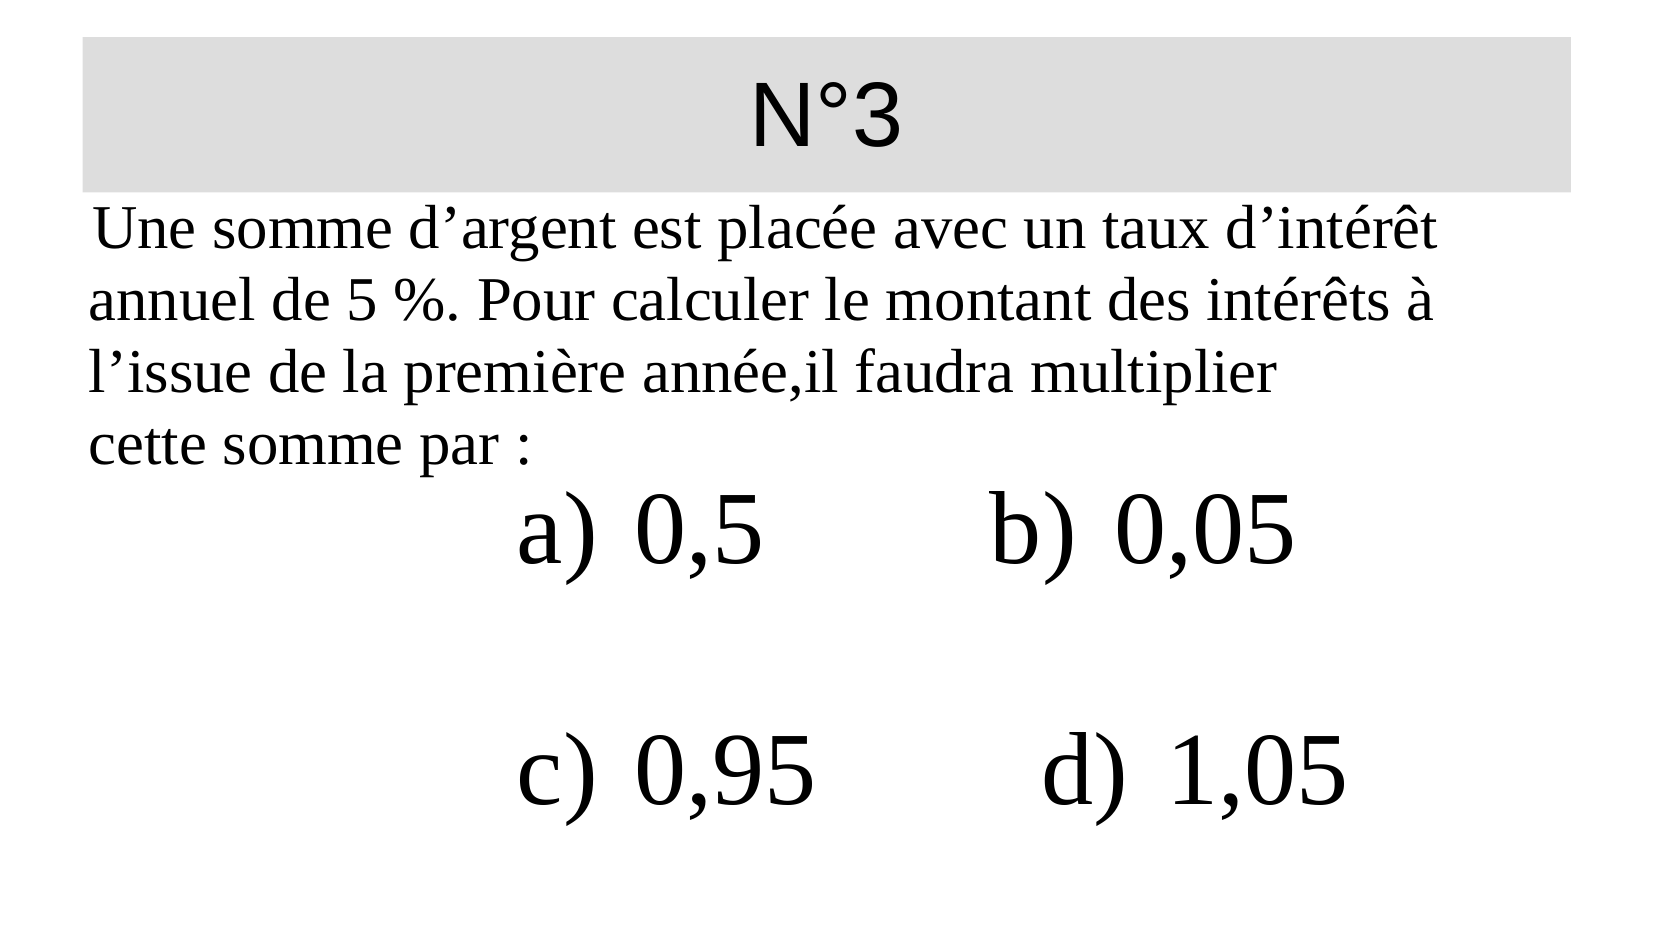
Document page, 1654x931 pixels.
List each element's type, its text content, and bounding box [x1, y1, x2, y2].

title N°3 [82, 37, 1571, 193]
chart [82, 192, 1451, 827]
